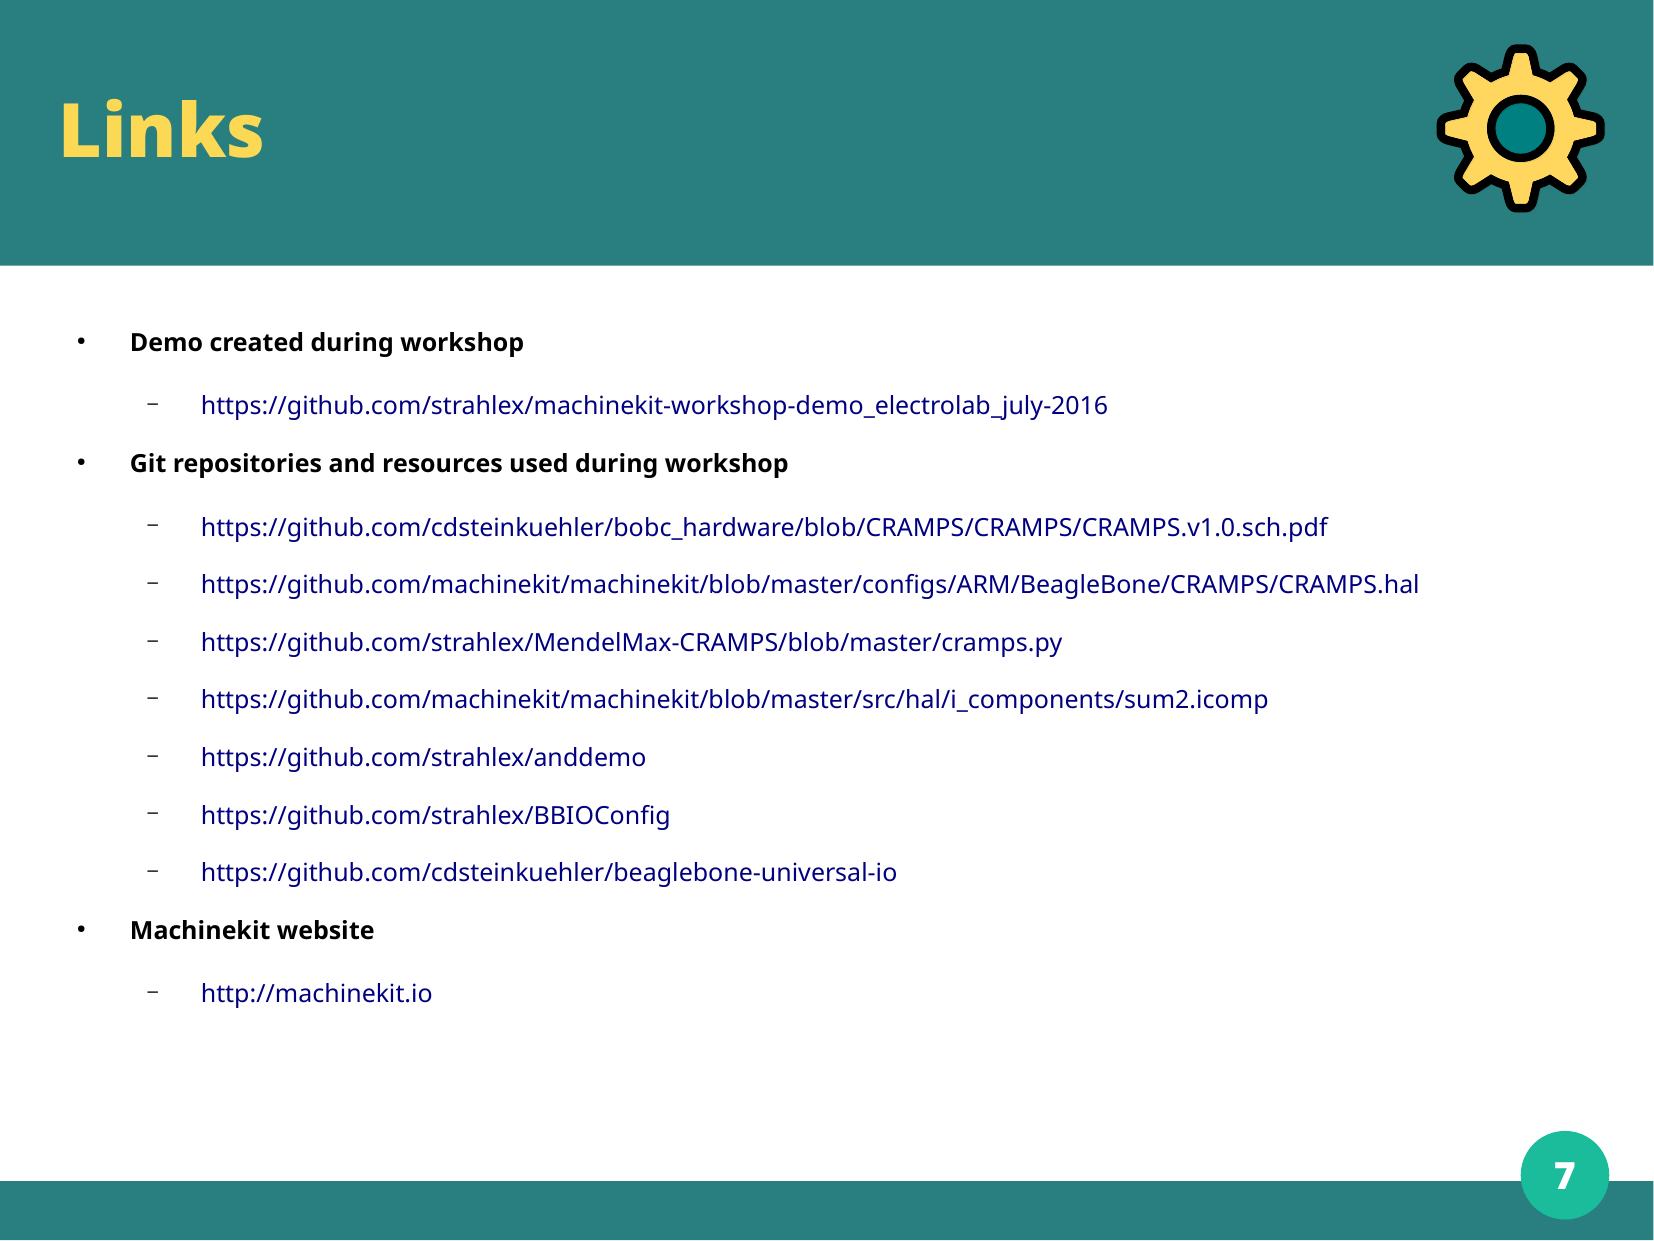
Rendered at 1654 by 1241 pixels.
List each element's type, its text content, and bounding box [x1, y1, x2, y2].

title Links [59, 49, 1595, 207]
list Demo created during workshop https://github.com/strahlex/machinekit-workshop-demo_electrolab_july-2016 Git repositories and resources used during workshop https://github.com/cdsteinkuehler/bobc_hardware/blob/CRAMPS/CRAMPS/CRAMPS.v1.0.sch.pdf https://github.com/machinekit/machinekit/blob/master/configs/ARM/BeagleBone/CRAMPS/CRAMPS.hal https://github.com/strahlex/MendelMax-CRAMPS/blob/master/cramps.py https://github.com/machinekit/machinekit/blob/master/src/hal/i_components/sum2.icomp https://github.com/strahlex/anddemo https://github.com/strahlex/BBIOConfig https://github.com/cdsteinkuehler/beaglebone-universal-io Machinekit website http://machinekit.io [59, 324, 1595, 1152]
